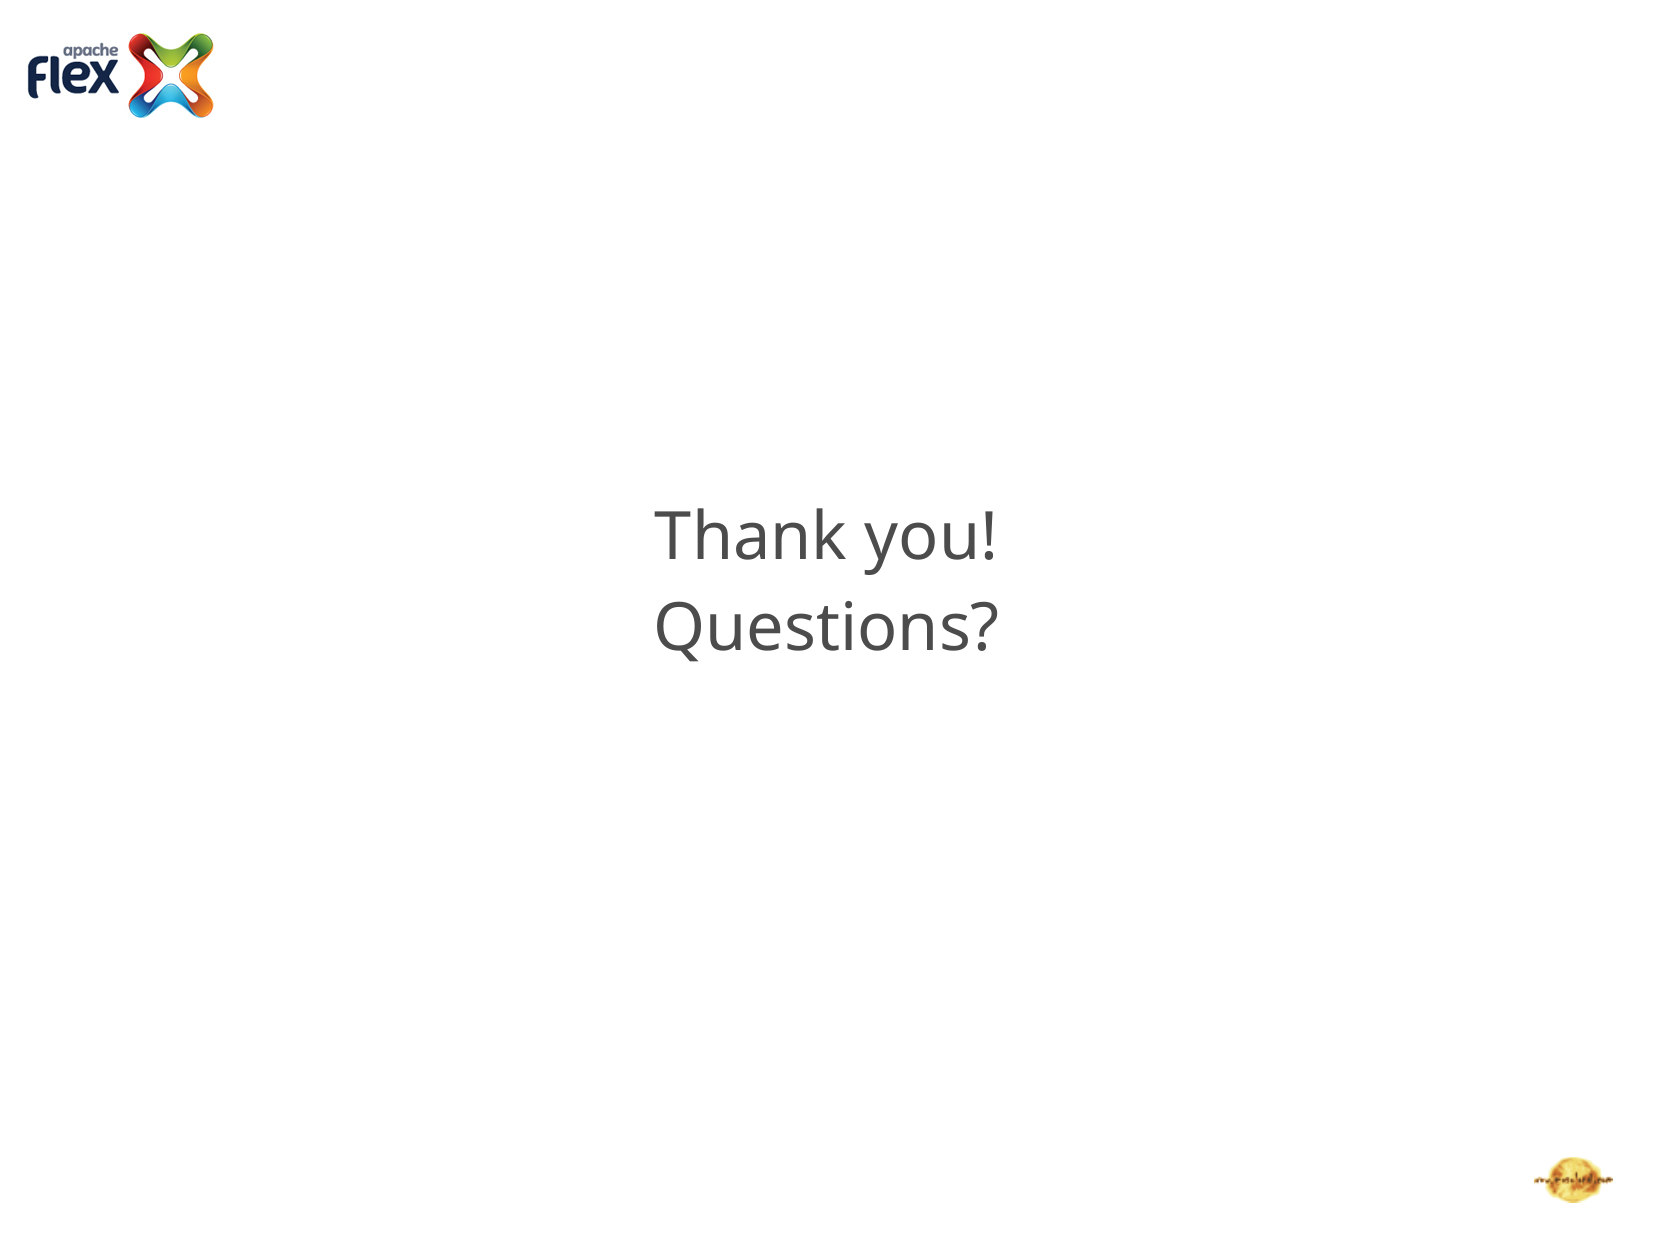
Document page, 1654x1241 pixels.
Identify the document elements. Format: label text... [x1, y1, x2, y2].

text_box Thank you! Questions? [82, 56, 1571, 1102]
picture [25, 25, 215, 125]
picture [1534, 1157, 1613, 1203]
